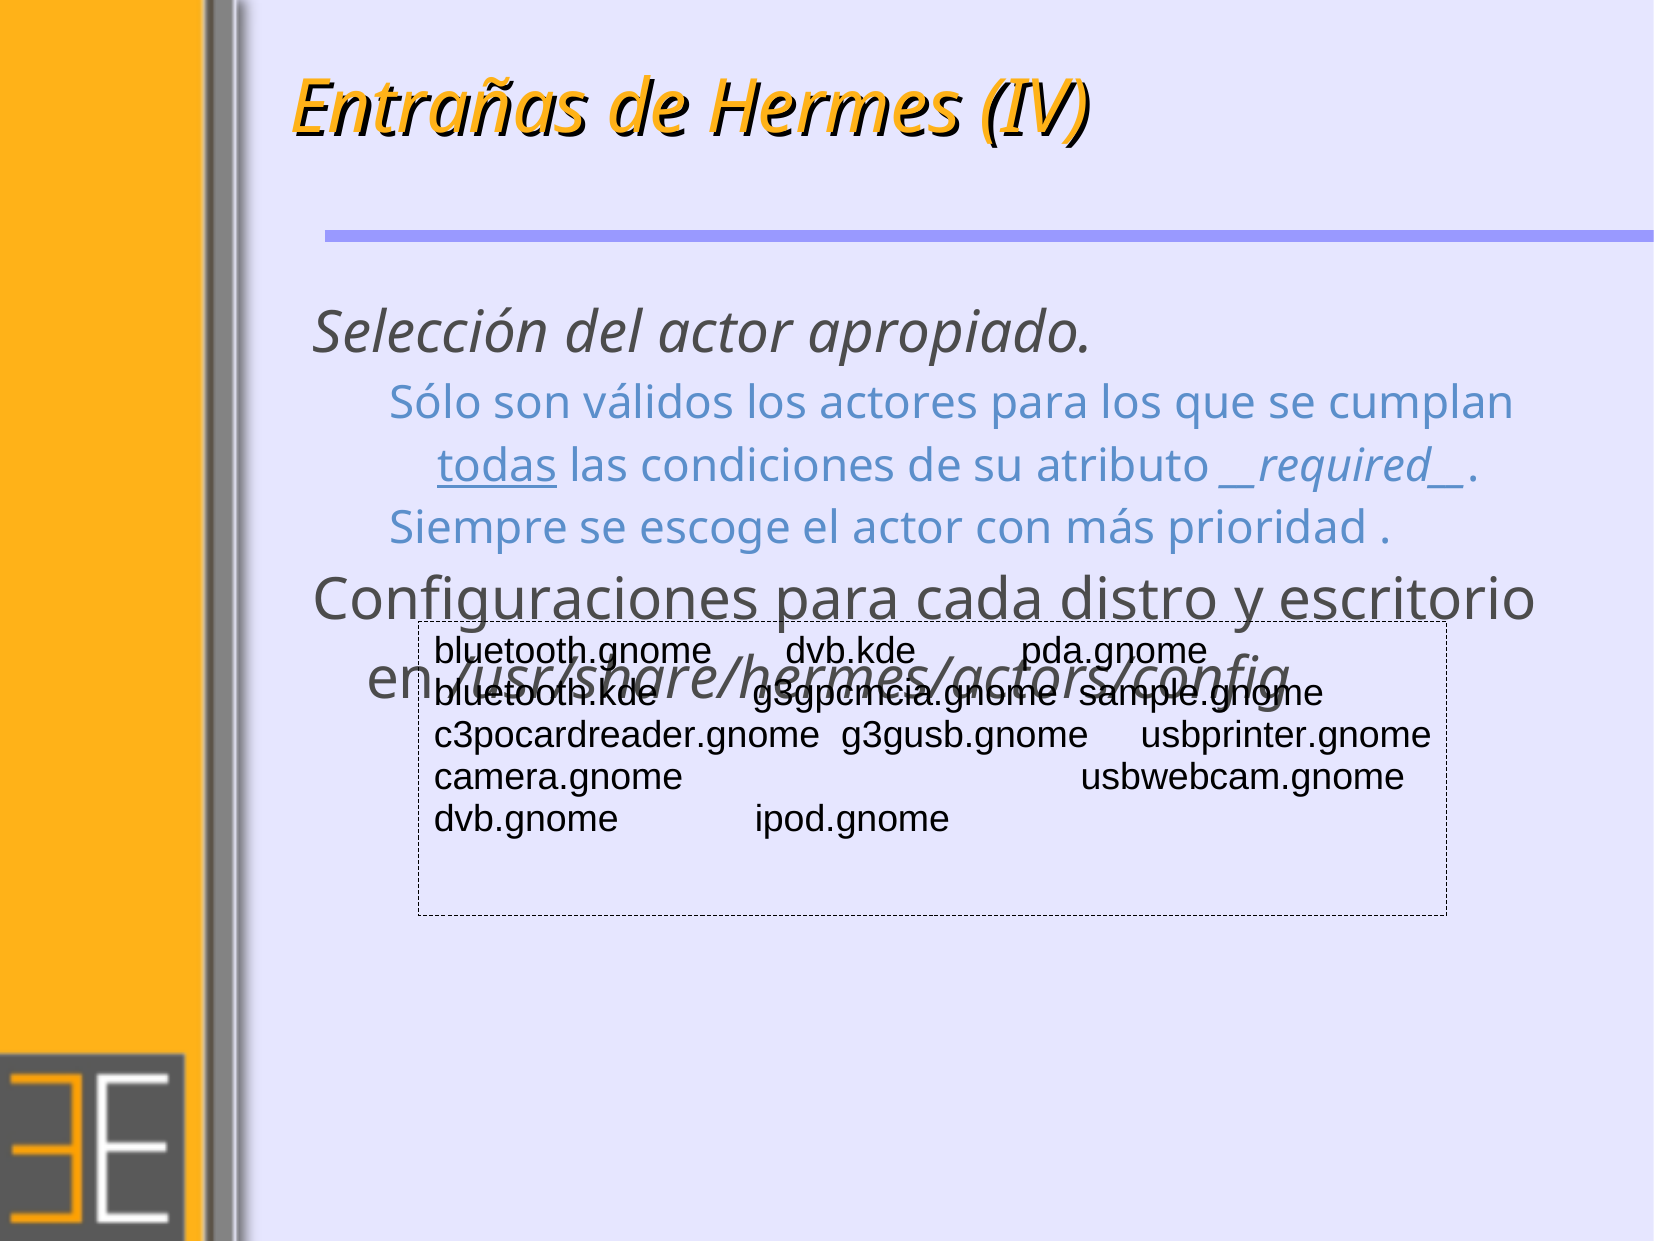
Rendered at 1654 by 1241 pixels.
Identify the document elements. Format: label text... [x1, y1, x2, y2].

picture [0, 0, 1654, 1241]
list Selección del actor apropiado. Sólo son válidos los actores para los que se cumplan todas las condiciones de su atributo __required__. Siempre se escoge el actor con más prioridad . Configuraciones para cada distro y escritorio en /usr/share/hermes/actors/config [295, 290, 1571, 1094]
text_box bluetooth.gnome dvb.kde pda.gnome bluetooth.kde g3gpcmcia.gnome sample.gnome c3pocardreader.gnome g3gusb.gnome usbprinter.gnome camera.gnome usbwebcam.gnome dvb.gnome ipod.gnome [418, 621, 1447, 916]
title Entrañas de Hermes (IV) [289, 7, 1565, 200]
